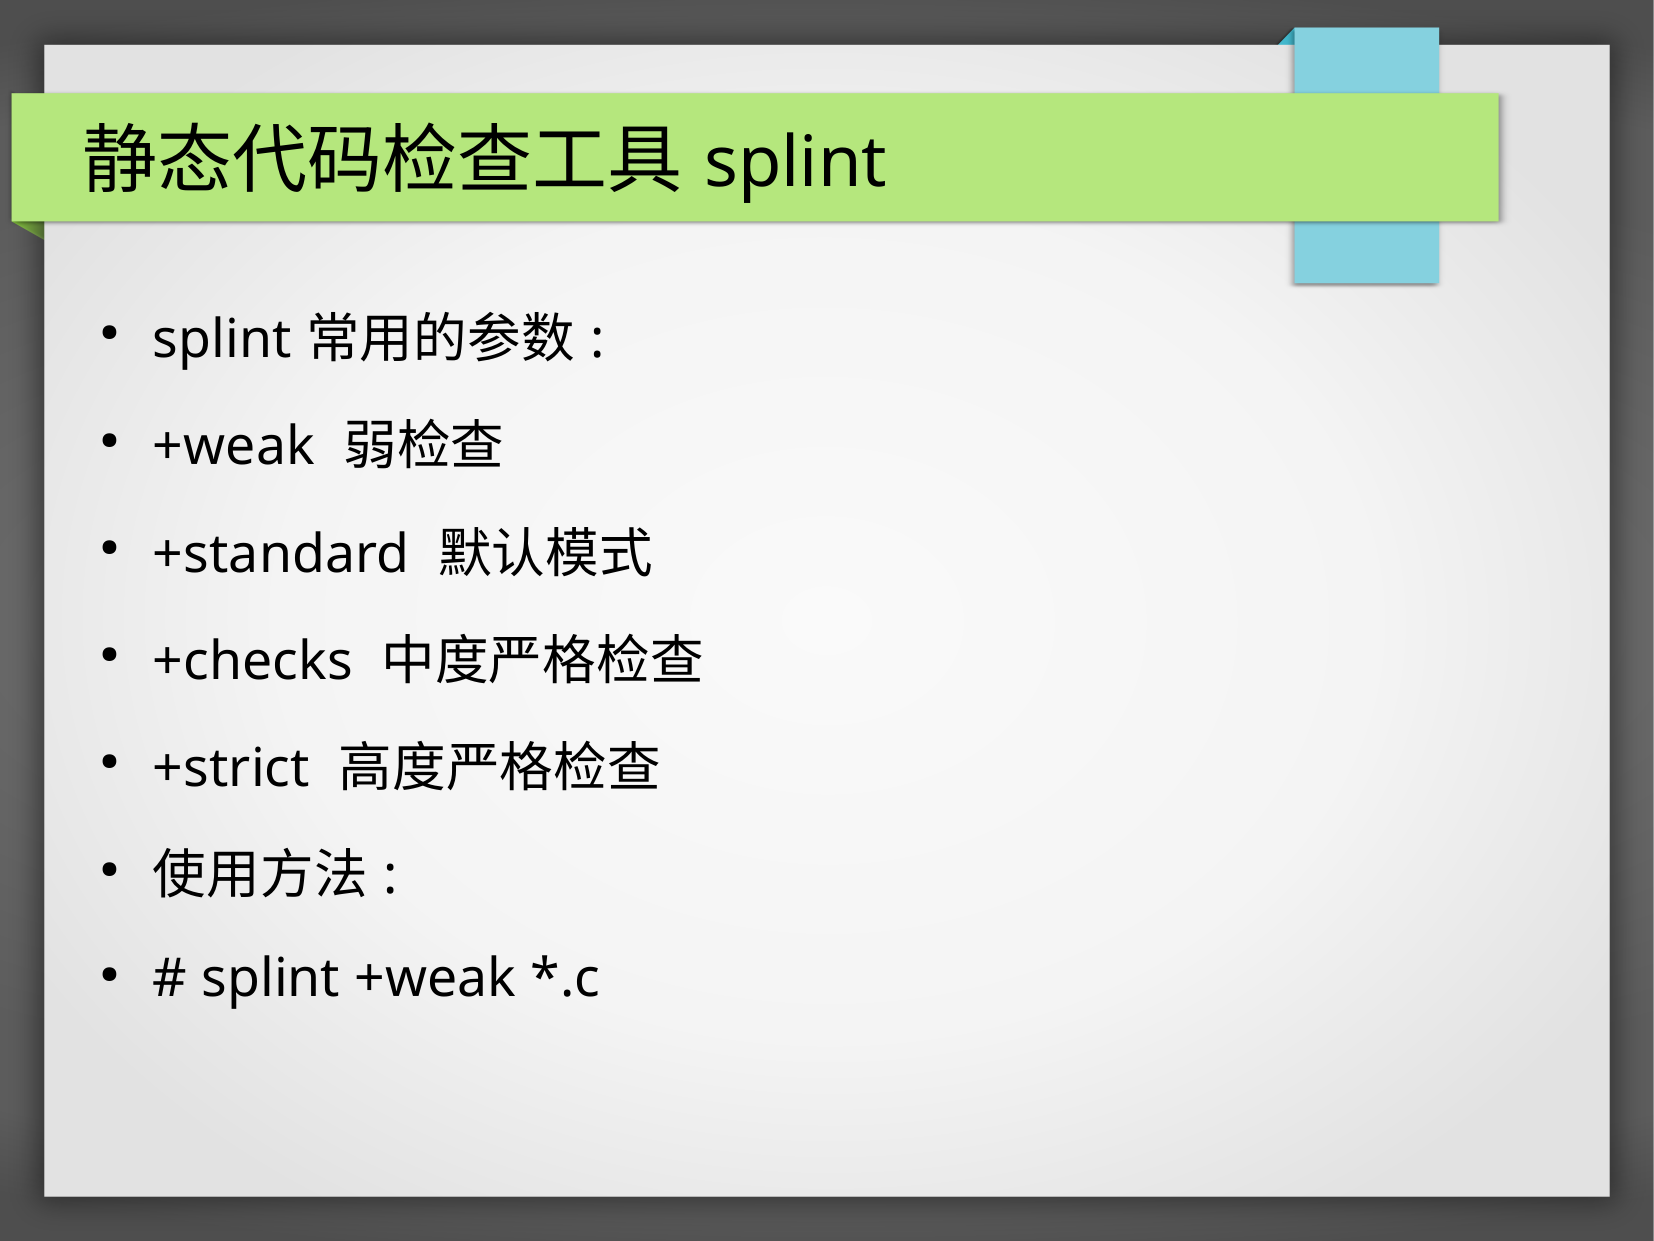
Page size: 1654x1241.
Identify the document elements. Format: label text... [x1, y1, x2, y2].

picture [0, 0, 1654, 1241]
list splint常用的参数: +weak 弱检查 +standard 默认模式 +checks 中度严格检查 +strict 高度严格检查 使用方法: # splint +weak *.c [82, 295, 1571, 1015]
title 静态代码检查工具splint [82, 94, 1264, 213]
